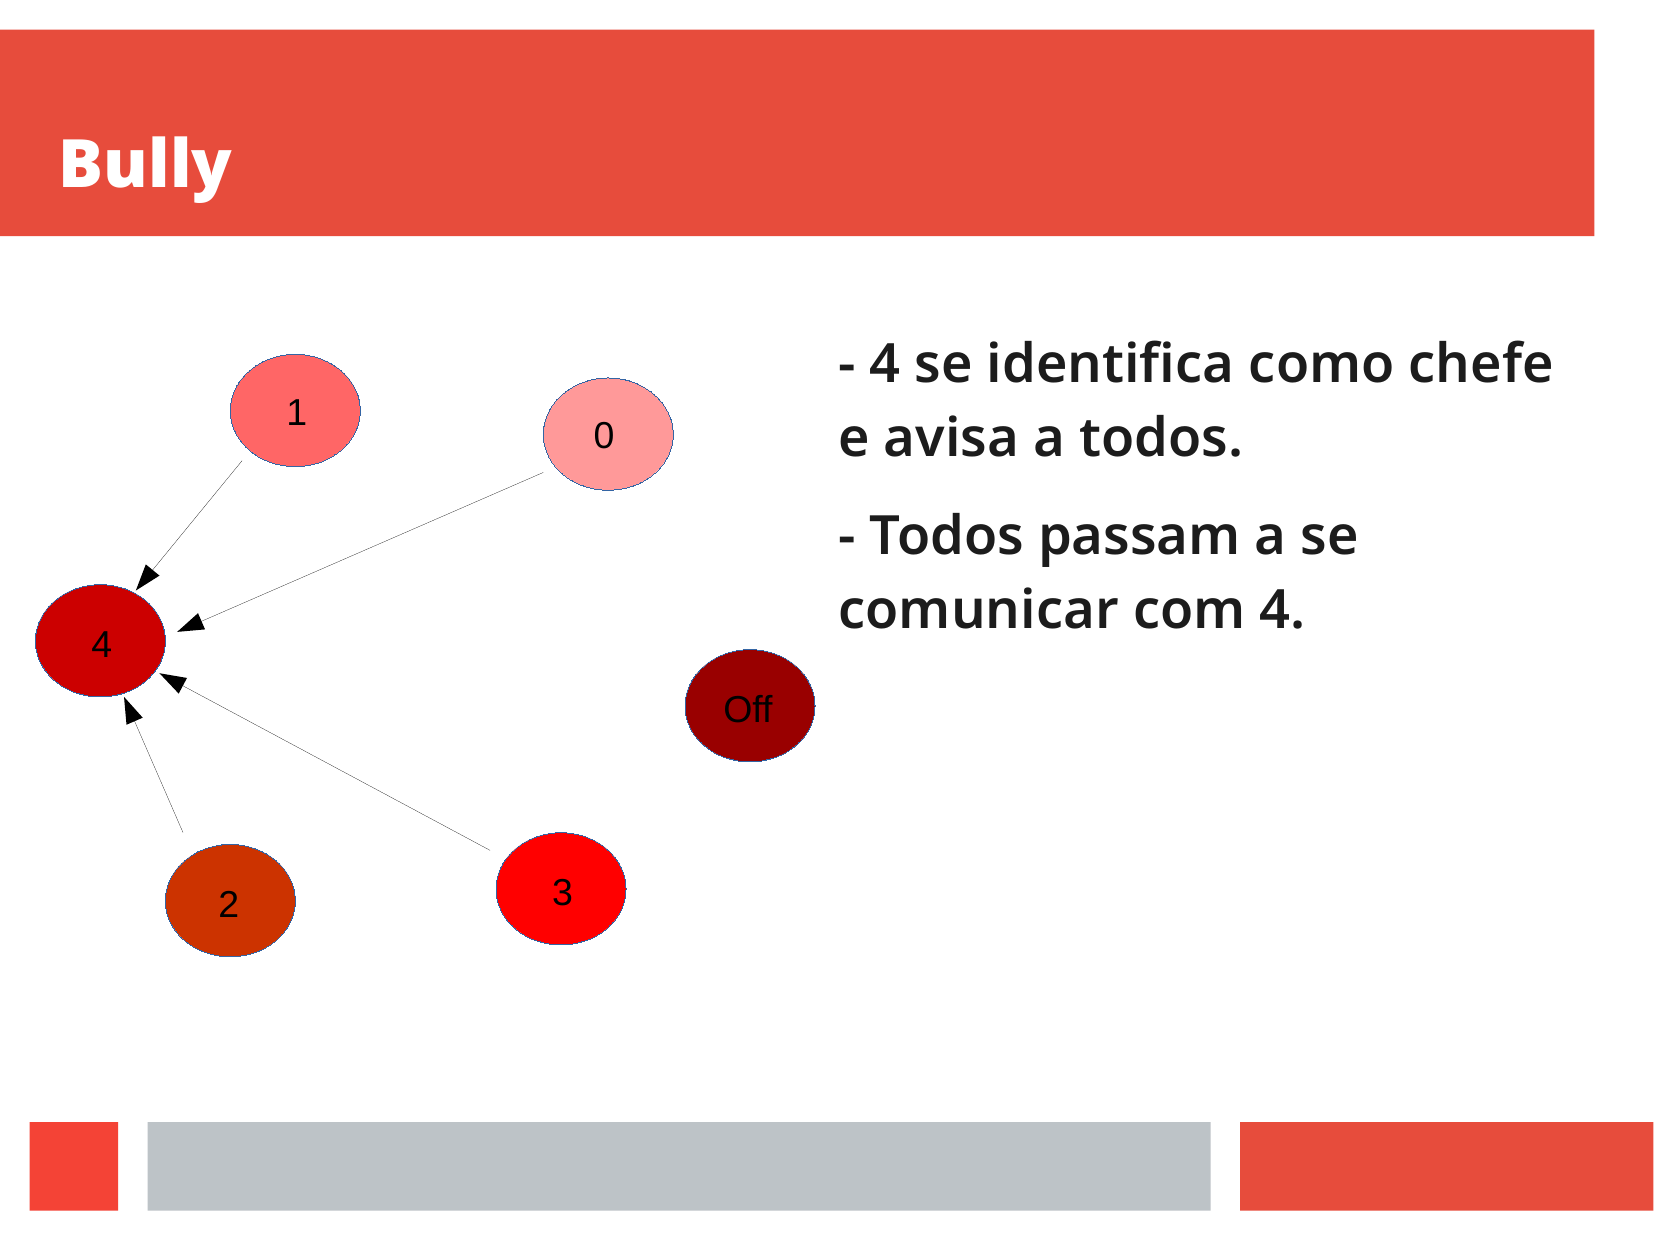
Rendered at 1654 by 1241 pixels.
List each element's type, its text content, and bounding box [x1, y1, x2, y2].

text_box [543, 377, 674, 491]
title Bully [59, 59, 1595, 207]
text_box 0 [578, 407, 650, 483]
text_box 1 [271, 383, 323, 465]
text_box 4 [76, 616, 151, 703]
text_box [685, 649, 816, 749]
list - 4 se identifica como chefe e avisa a todos. - Todos passam a se comunicar com 4. [838, 324, 1565, 1093]
text_box 2 [203, 876, 254, 934]
text_box [165, 844, 296, 957]
text_box [230, 354, 361, 463]
text_box Off [708, 680, 798, 780]
text_box 3 [537, 864, 588, 922]
text_box [35, 584, 166, 693]
text_box [496, 832, 627, 945]
